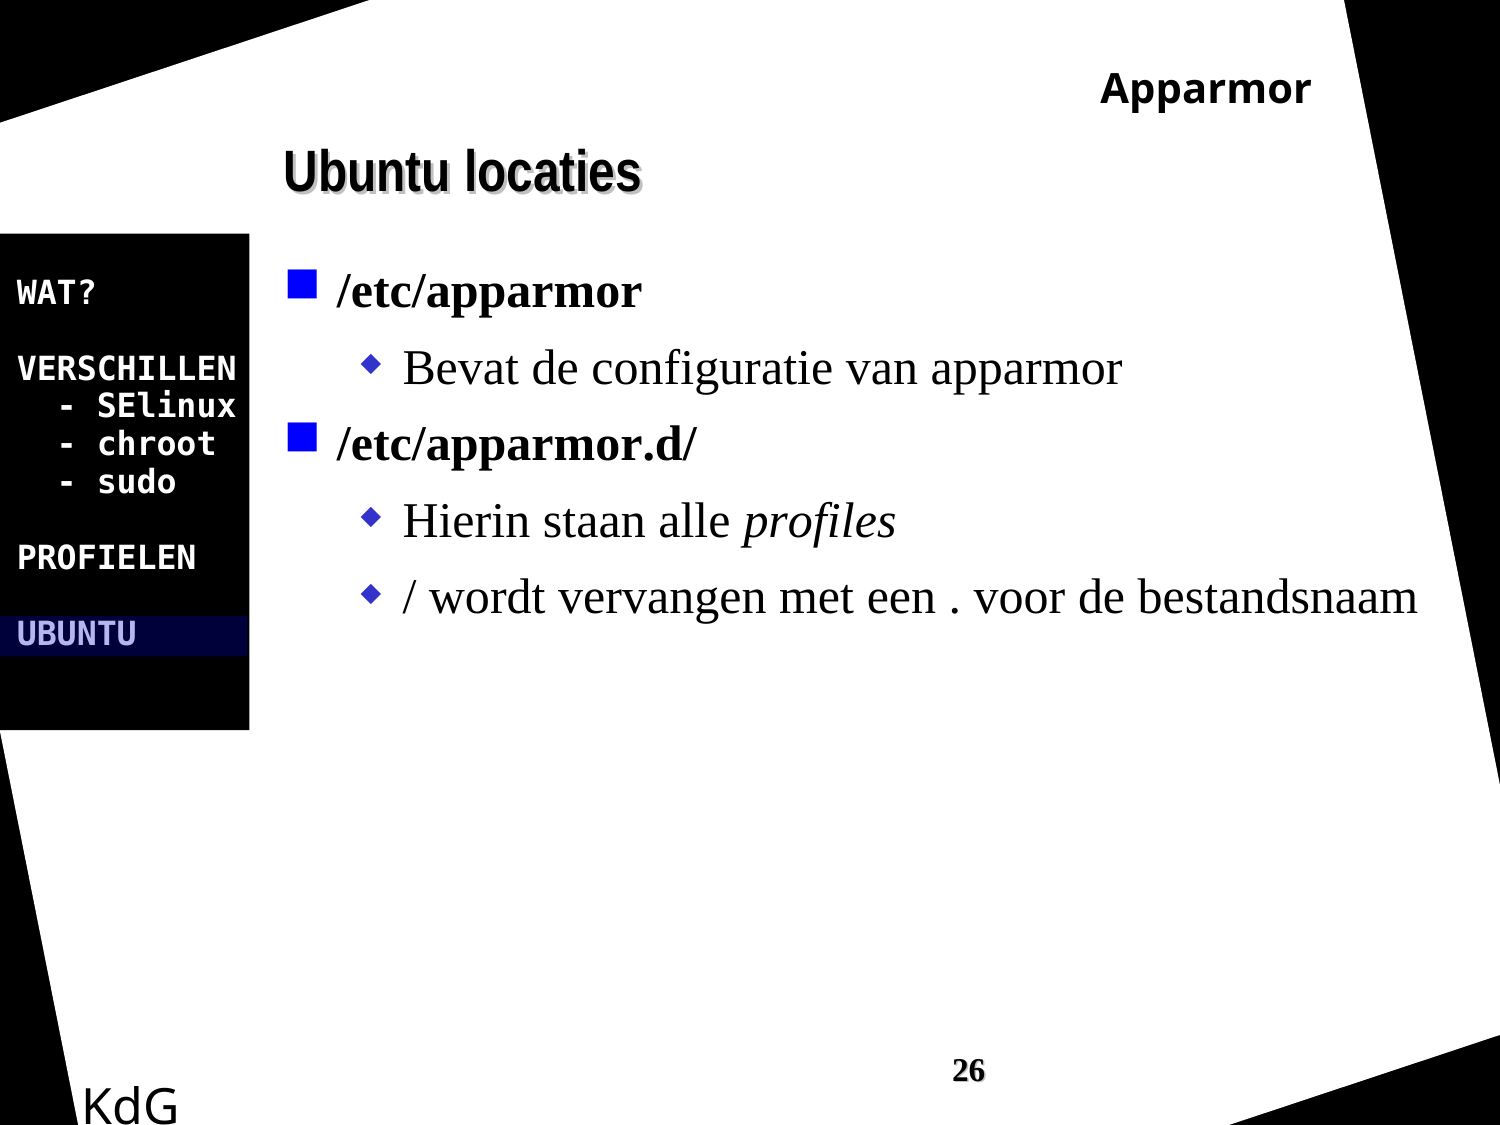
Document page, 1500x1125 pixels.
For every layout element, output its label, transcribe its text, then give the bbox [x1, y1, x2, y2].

title Ubuntu locaties [268, 41, 1415, 246]
text_box [0, 615, 248, 657]
list /etc/apparmor Bevat de configuratie van apparmor /etc/apparmor.d/ Hierin staan alle profiles / wordt vervangen met een . voor de bestandsnaam [268, 246, 1468, 991]
